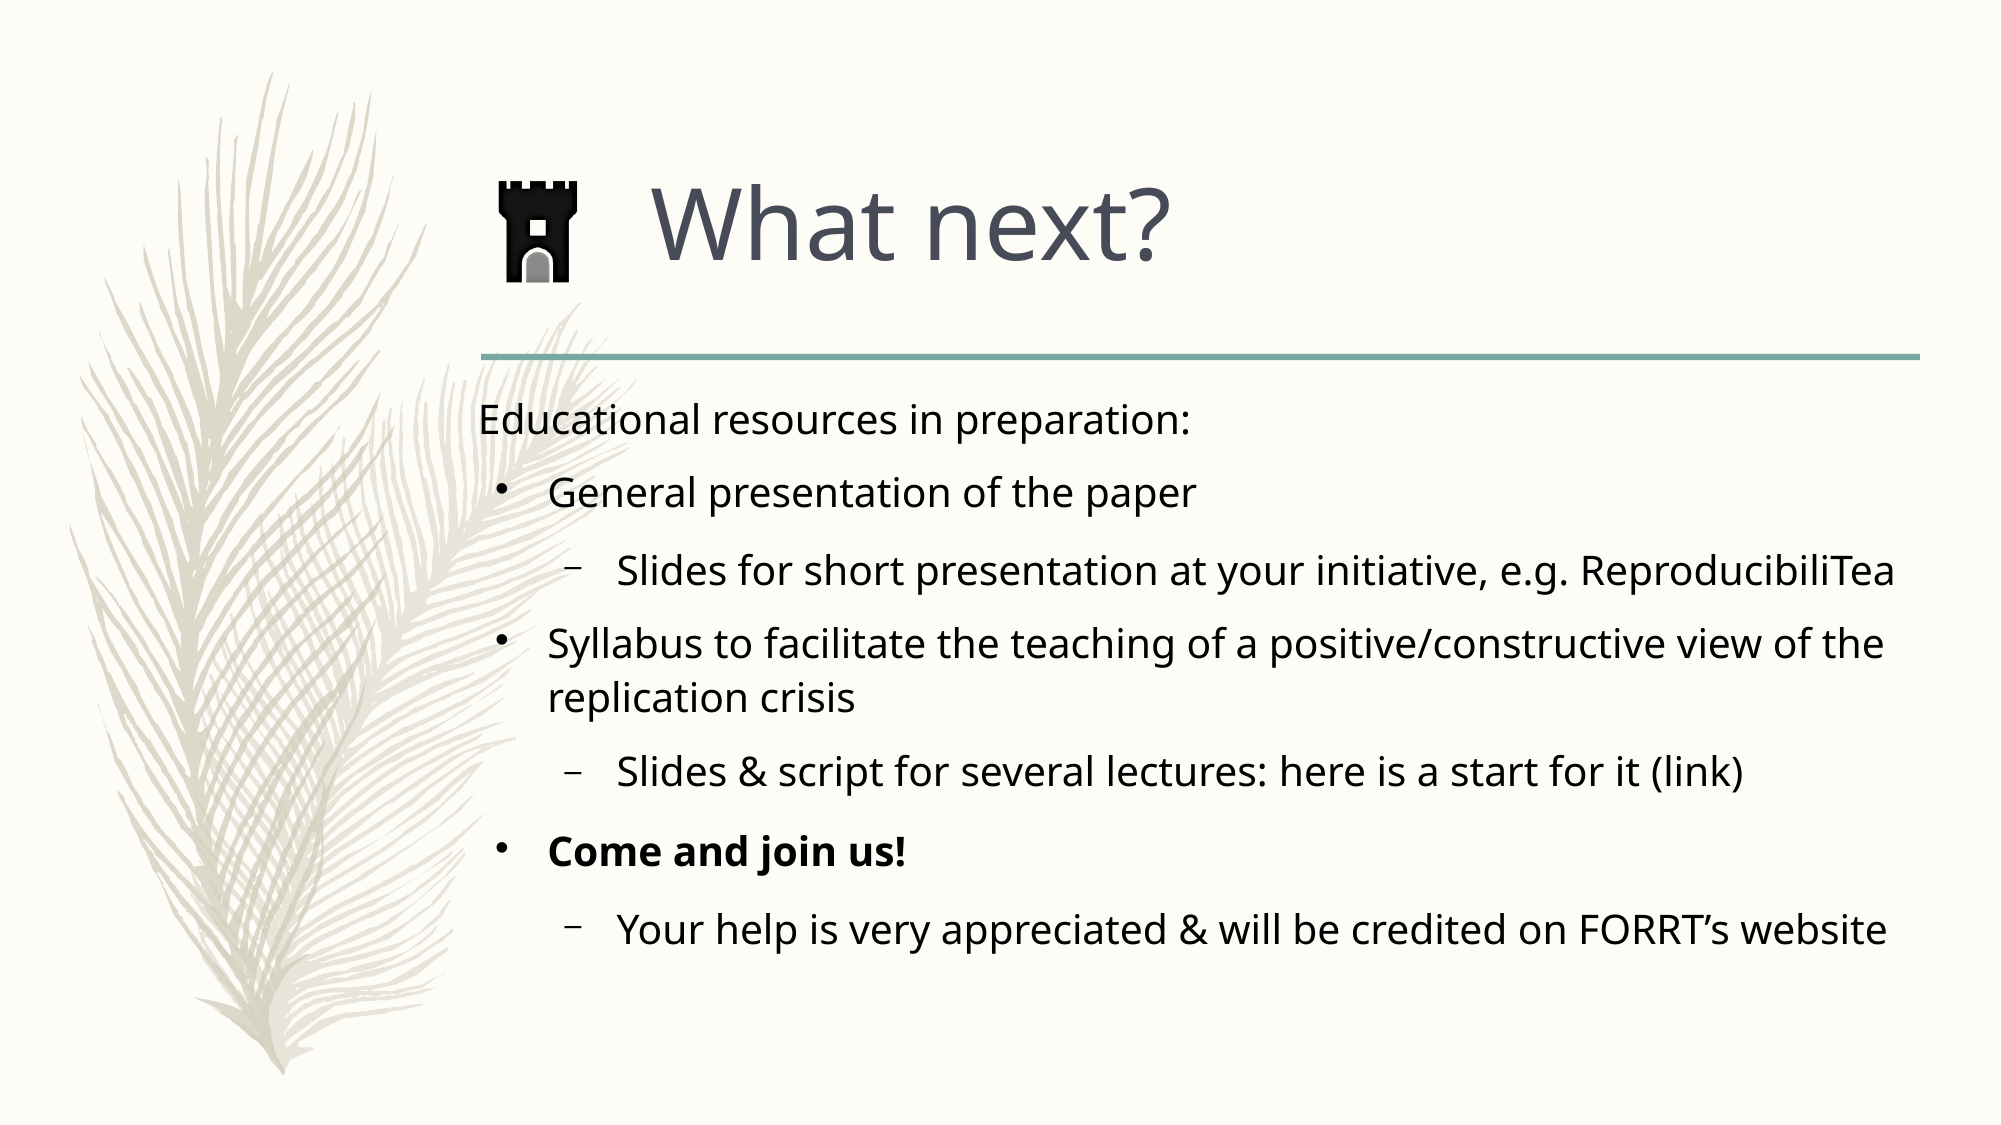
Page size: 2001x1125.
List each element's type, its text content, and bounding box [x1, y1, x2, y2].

picture [482, 171, 595, 285]
title What next? [635, 157, 1920, 350]
list Educational resources in preparation: General presentation of the paper Slides for short presentation at your initiative, e.g. ReproducibiliTea Syllabus to facilitate the teaching of a positive/constructive view of the replication crisis Slides & script for several lectures: here is a start for it (link) Come and join us! Your help is very appreciated & will be credited on FORRT’s website [463, 380, 1920, 1063]
